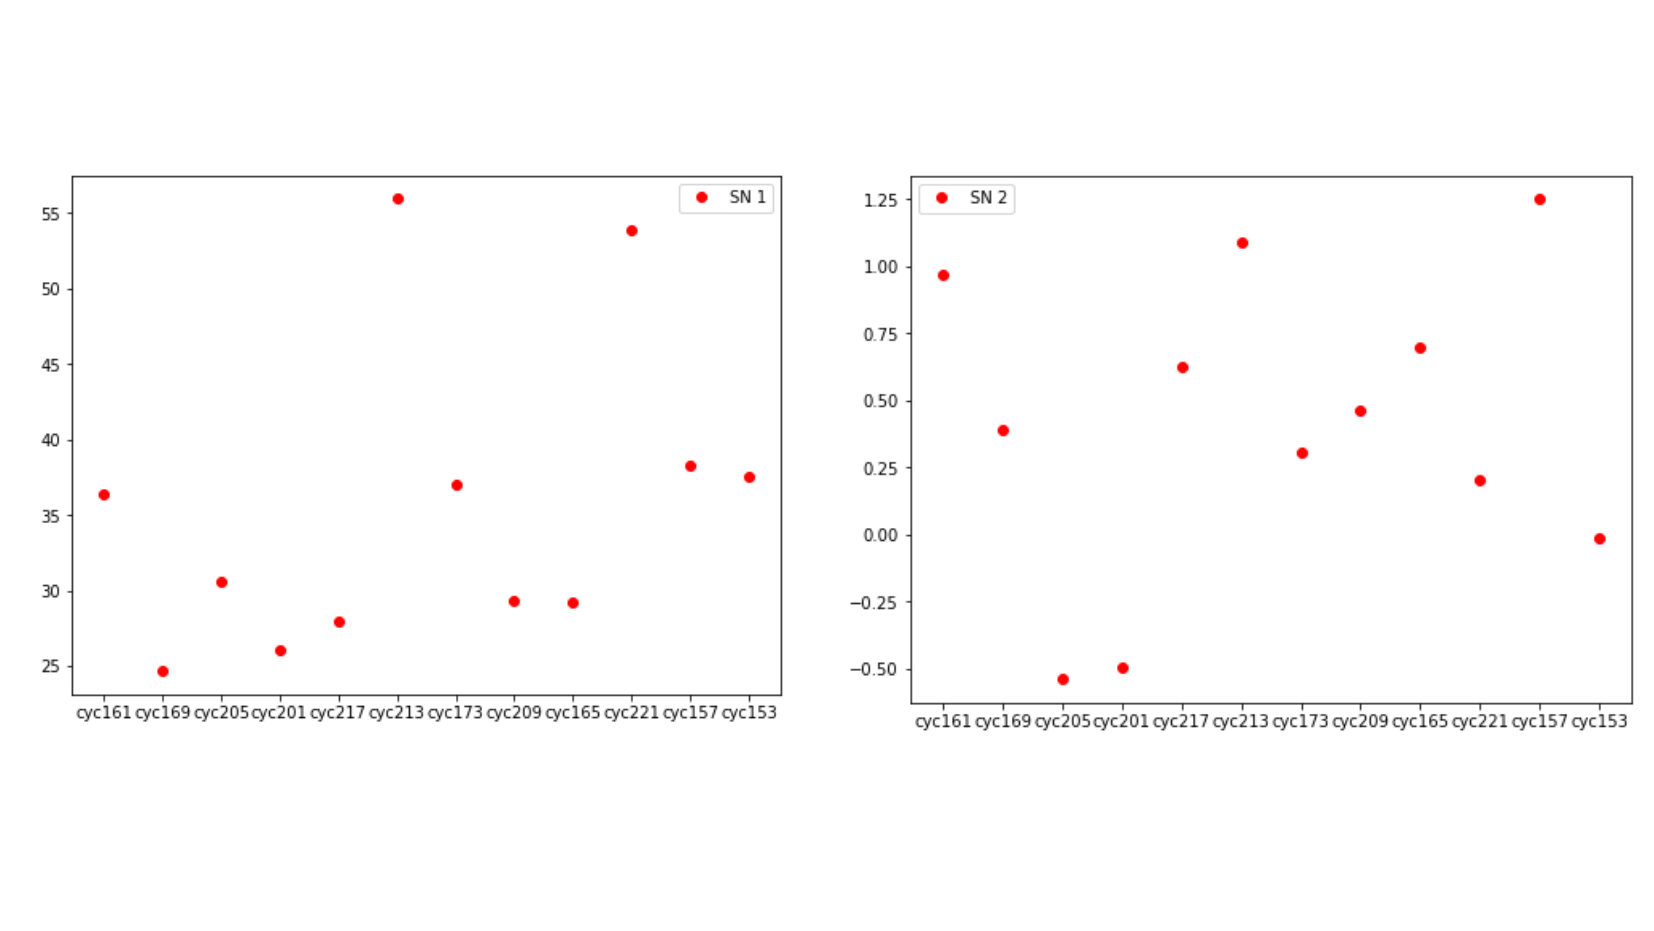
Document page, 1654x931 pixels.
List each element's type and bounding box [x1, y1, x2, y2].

picture [29, 165, 792, 733]
picture [838, 165, 1643, 742]
